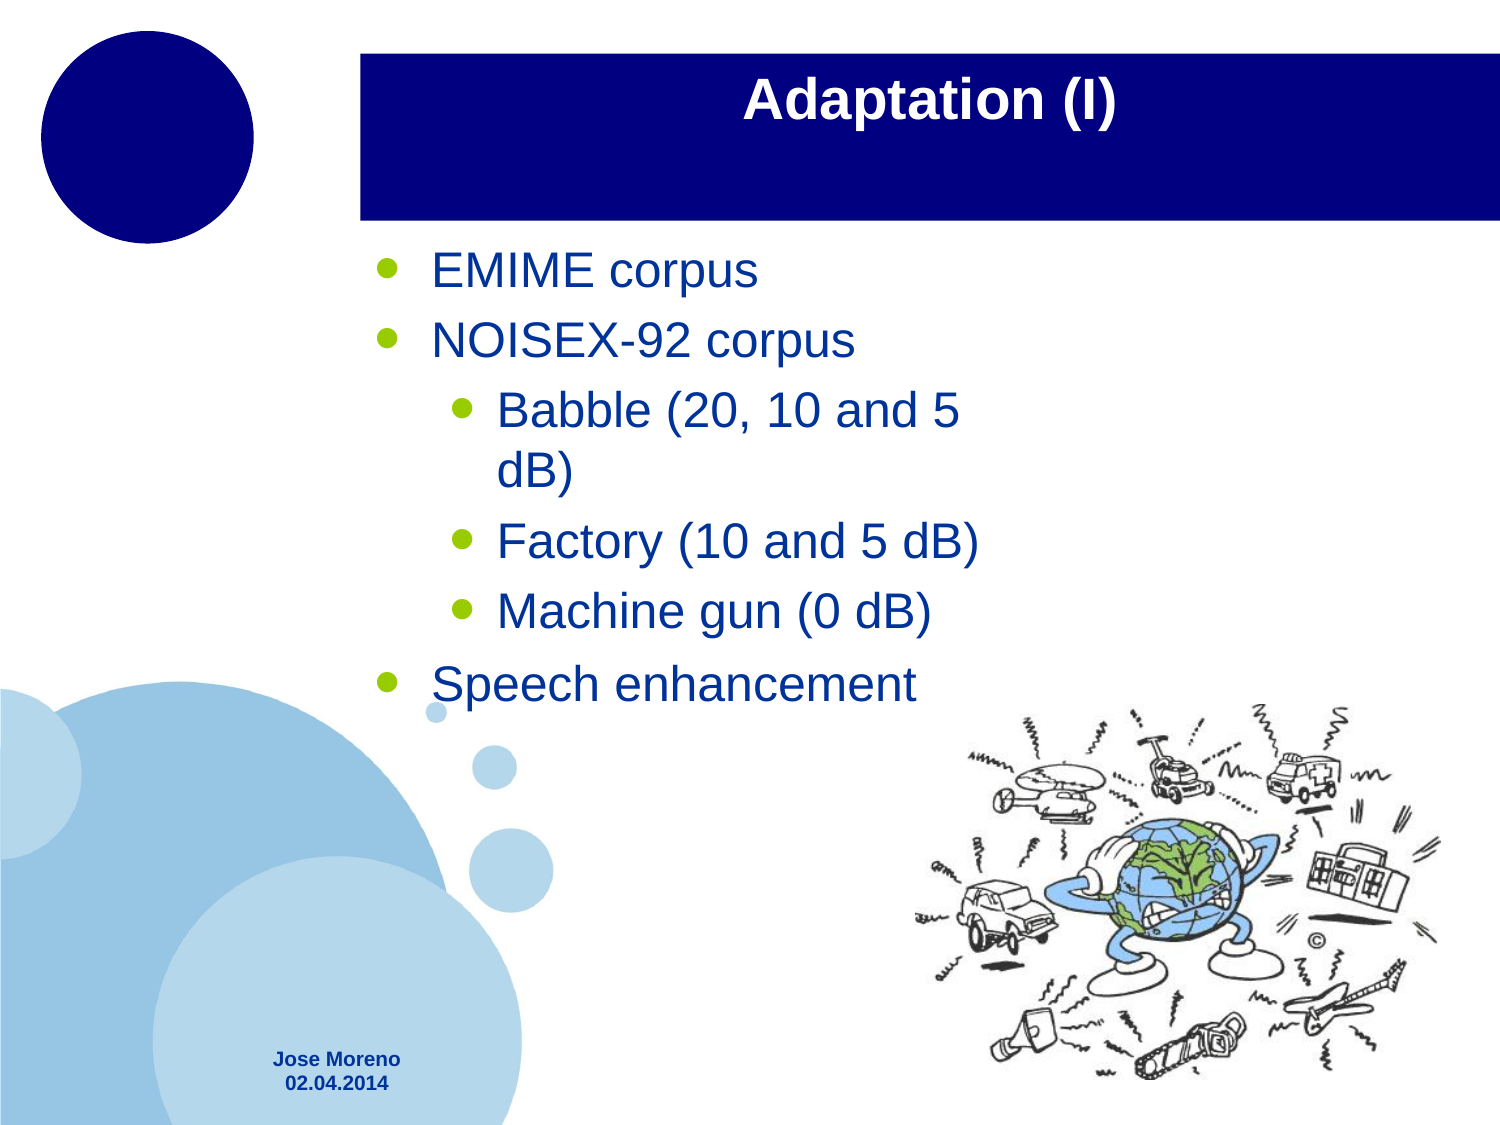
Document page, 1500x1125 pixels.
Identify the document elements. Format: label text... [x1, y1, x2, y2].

picture [0, 638, 625, 1125]
list EMIME corpus NOISEX-92 corpus Babble (20, 10 and 5 dB) Factory (10 and 5 dB) Machine gun (0 dB) Speech enhancement [360, 229, 1066, 892]
title Adaptation (I) [360, 53, 1500, 221]
picture [915, 704, 1441, 1081]
